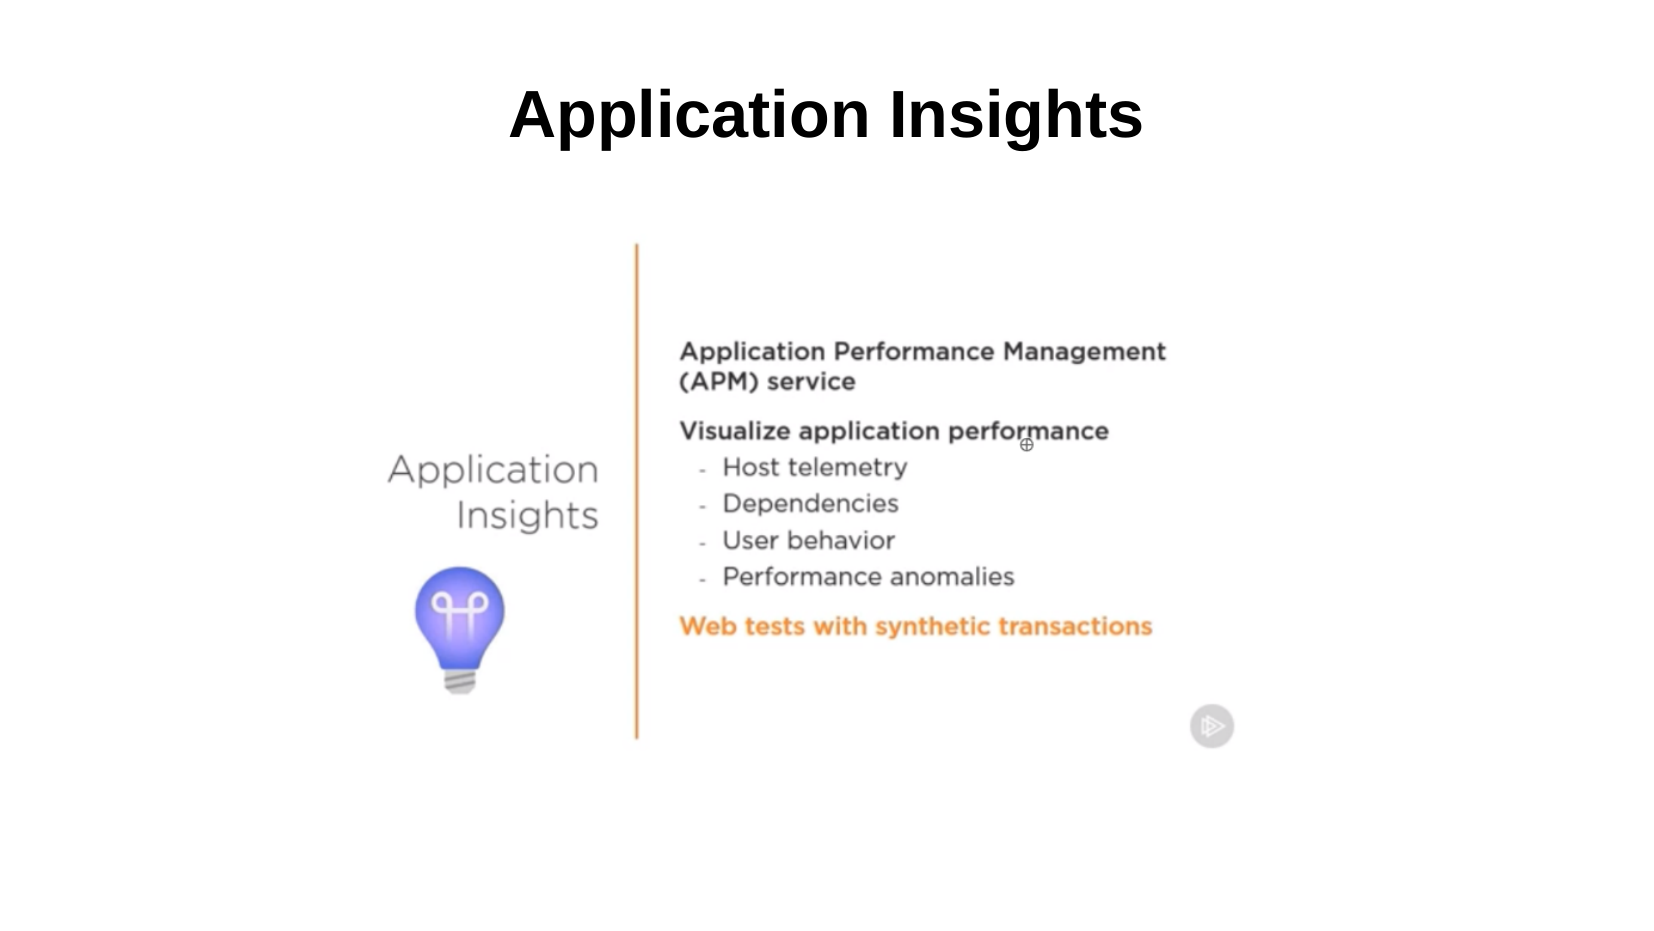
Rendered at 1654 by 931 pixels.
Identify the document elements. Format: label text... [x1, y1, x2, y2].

title Application Insights [82, 37, 1571, 193]
picture [262, 224, 1257, 765]
